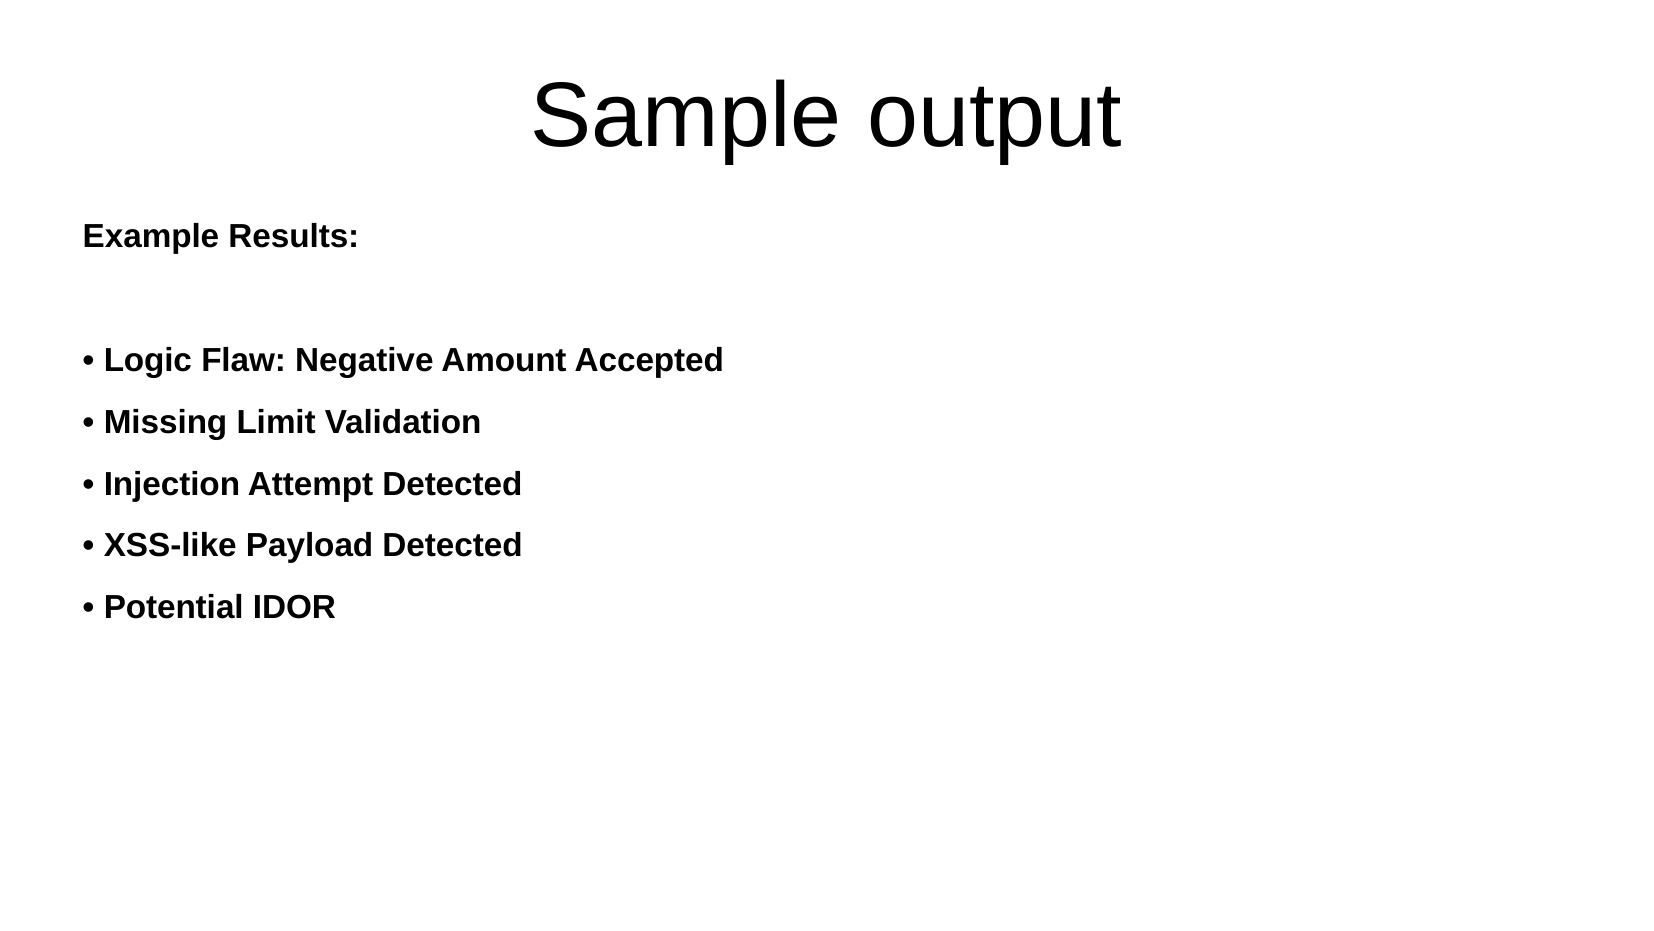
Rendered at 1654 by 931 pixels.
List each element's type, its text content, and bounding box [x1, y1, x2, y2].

list Example Results: • Logic Flaw: Negative Amount Accepted • Missing Limit Validation • Injection Attempt Detected • XSS-like Payload Detected • Potential IDOR [82, 217, 1571, 758]
title Sample output [82, 37, 1571, 193]
